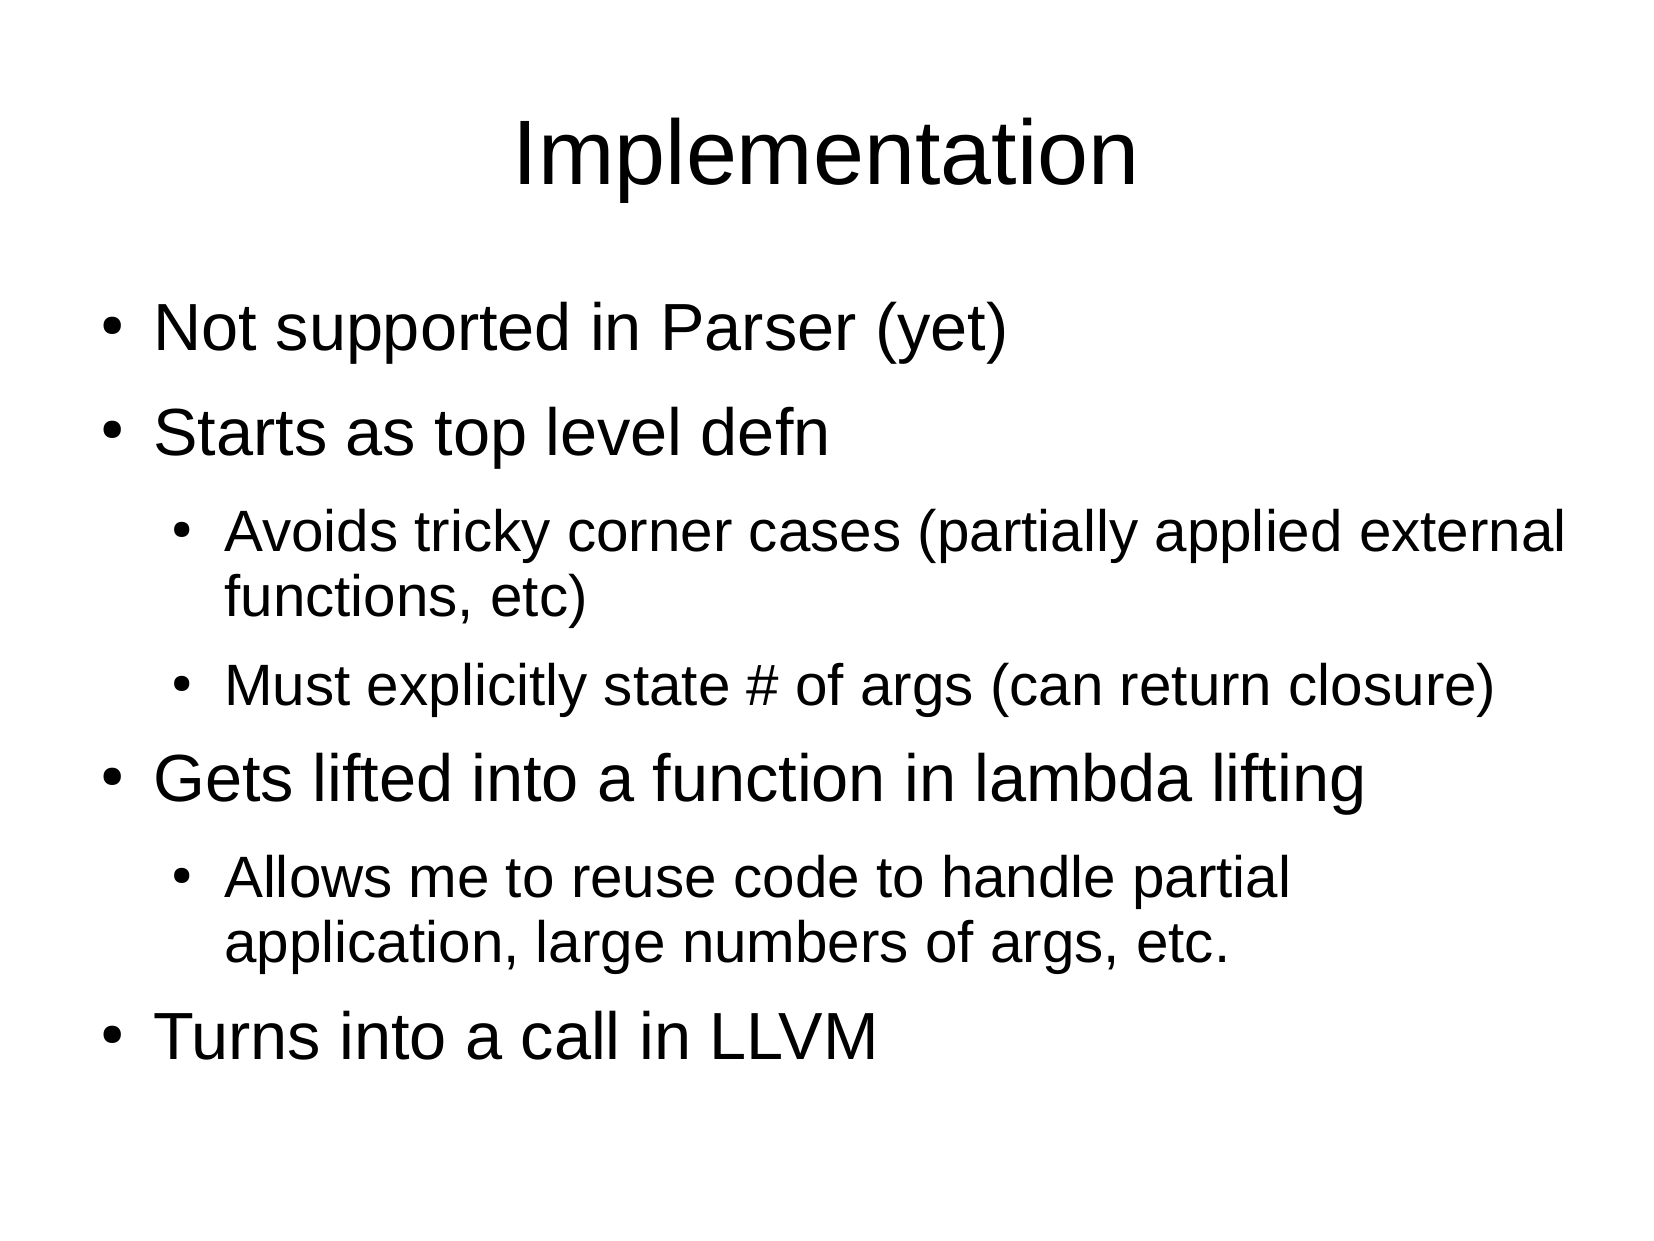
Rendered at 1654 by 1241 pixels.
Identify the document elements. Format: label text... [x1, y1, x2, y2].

title Implementation [82, 49, 1571, 257]
list Not supported in Parser (yet) Starts as top level defn Avoids tricky corner cases (partially applied external functions, etc) Must explicitly state # of args (can return closure) Gets lifted into a function in lambda lifting Allows me to reuse code to handle partial application, large numbers of args, etc. Turns into a call in LLVM [82, 290, 1571, 1109]
